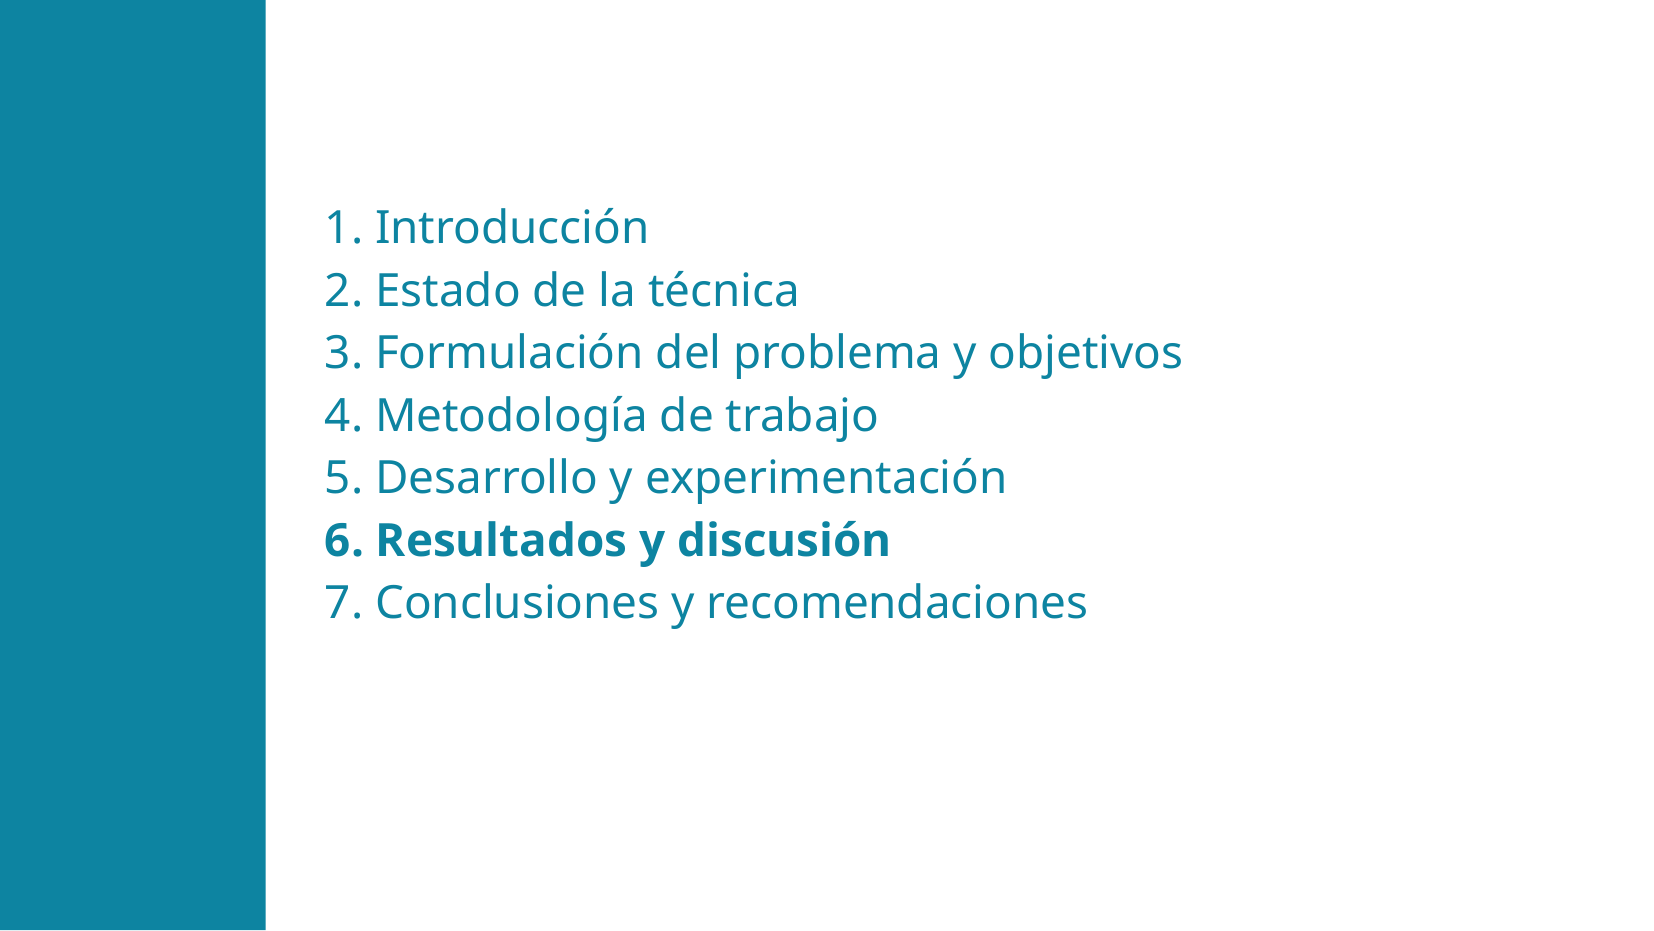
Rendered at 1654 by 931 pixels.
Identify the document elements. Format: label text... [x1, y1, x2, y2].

subtitle 1. Introducción 2. Estado de la técnica 3. Formulación del problema y objetivos 4. Metodología de trabajo 5. Desarrollo y experimentación 6. Resultados y discusión 7. Conclusiones y recomendaciones [324, 29, 1565, 798]
